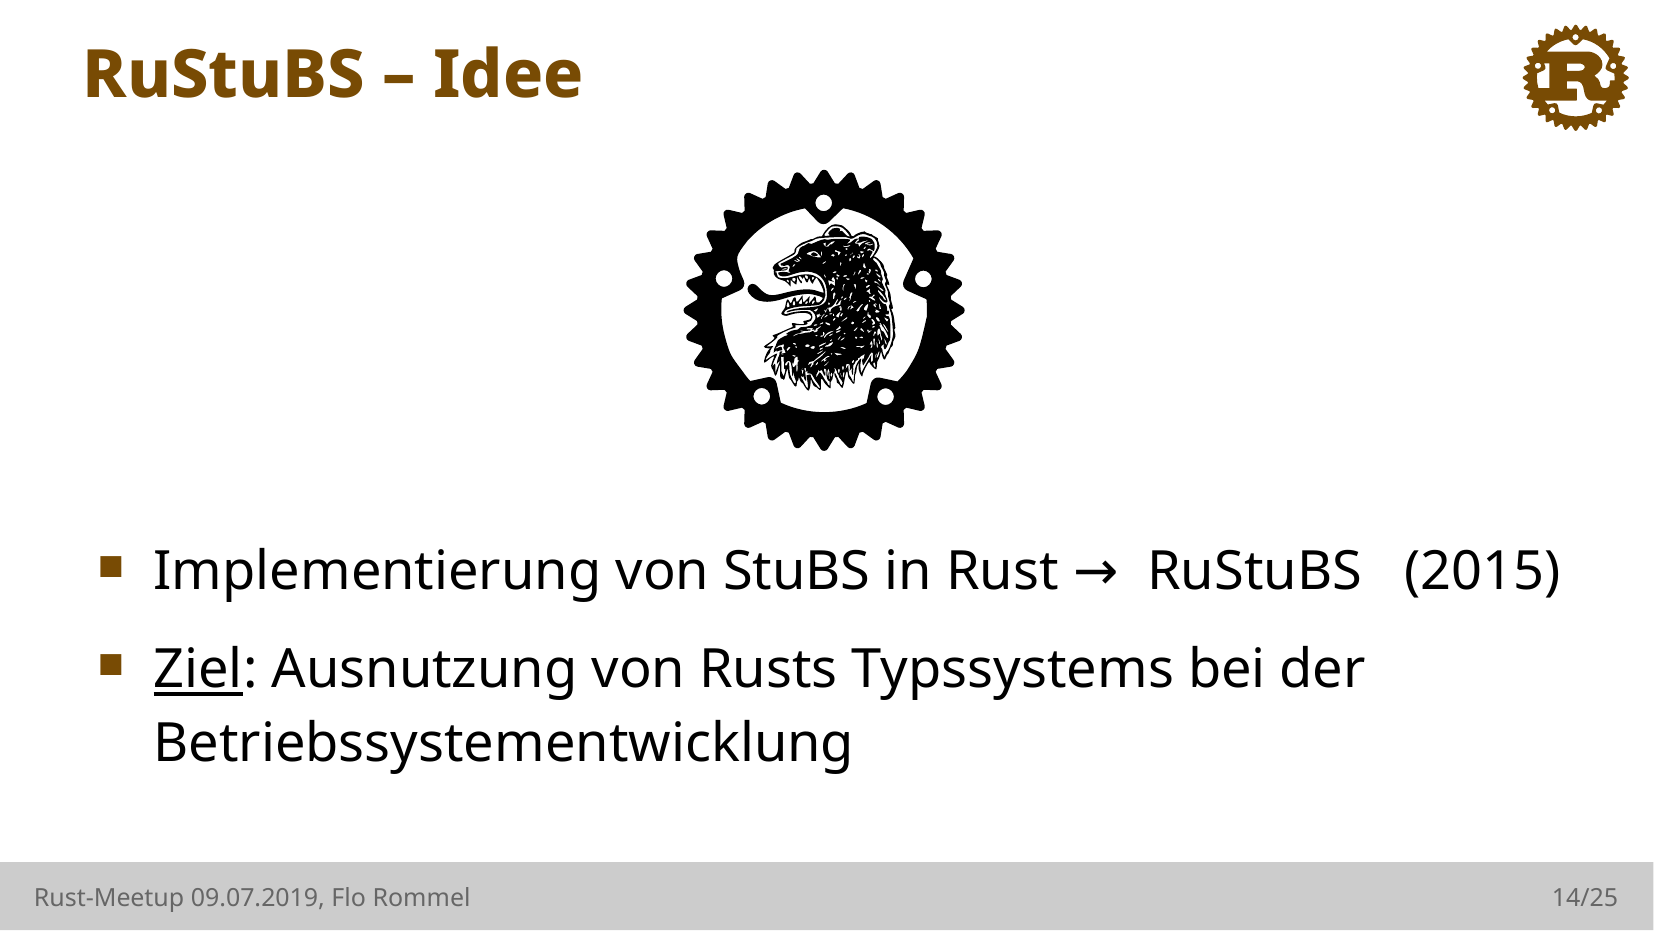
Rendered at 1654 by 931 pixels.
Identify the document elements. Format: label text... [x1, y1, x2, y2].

picture [631, 118, 1022, 508]
list Implementierung von StuBS in Rust → RuStuBS (2015) Ziel: Ausnutzung von Rusts Typssystems bei der Betriebssystementwicklung [82, 531, 1571, 804]
title RuStuBS – Idee [82, 25, 1512, 119]
